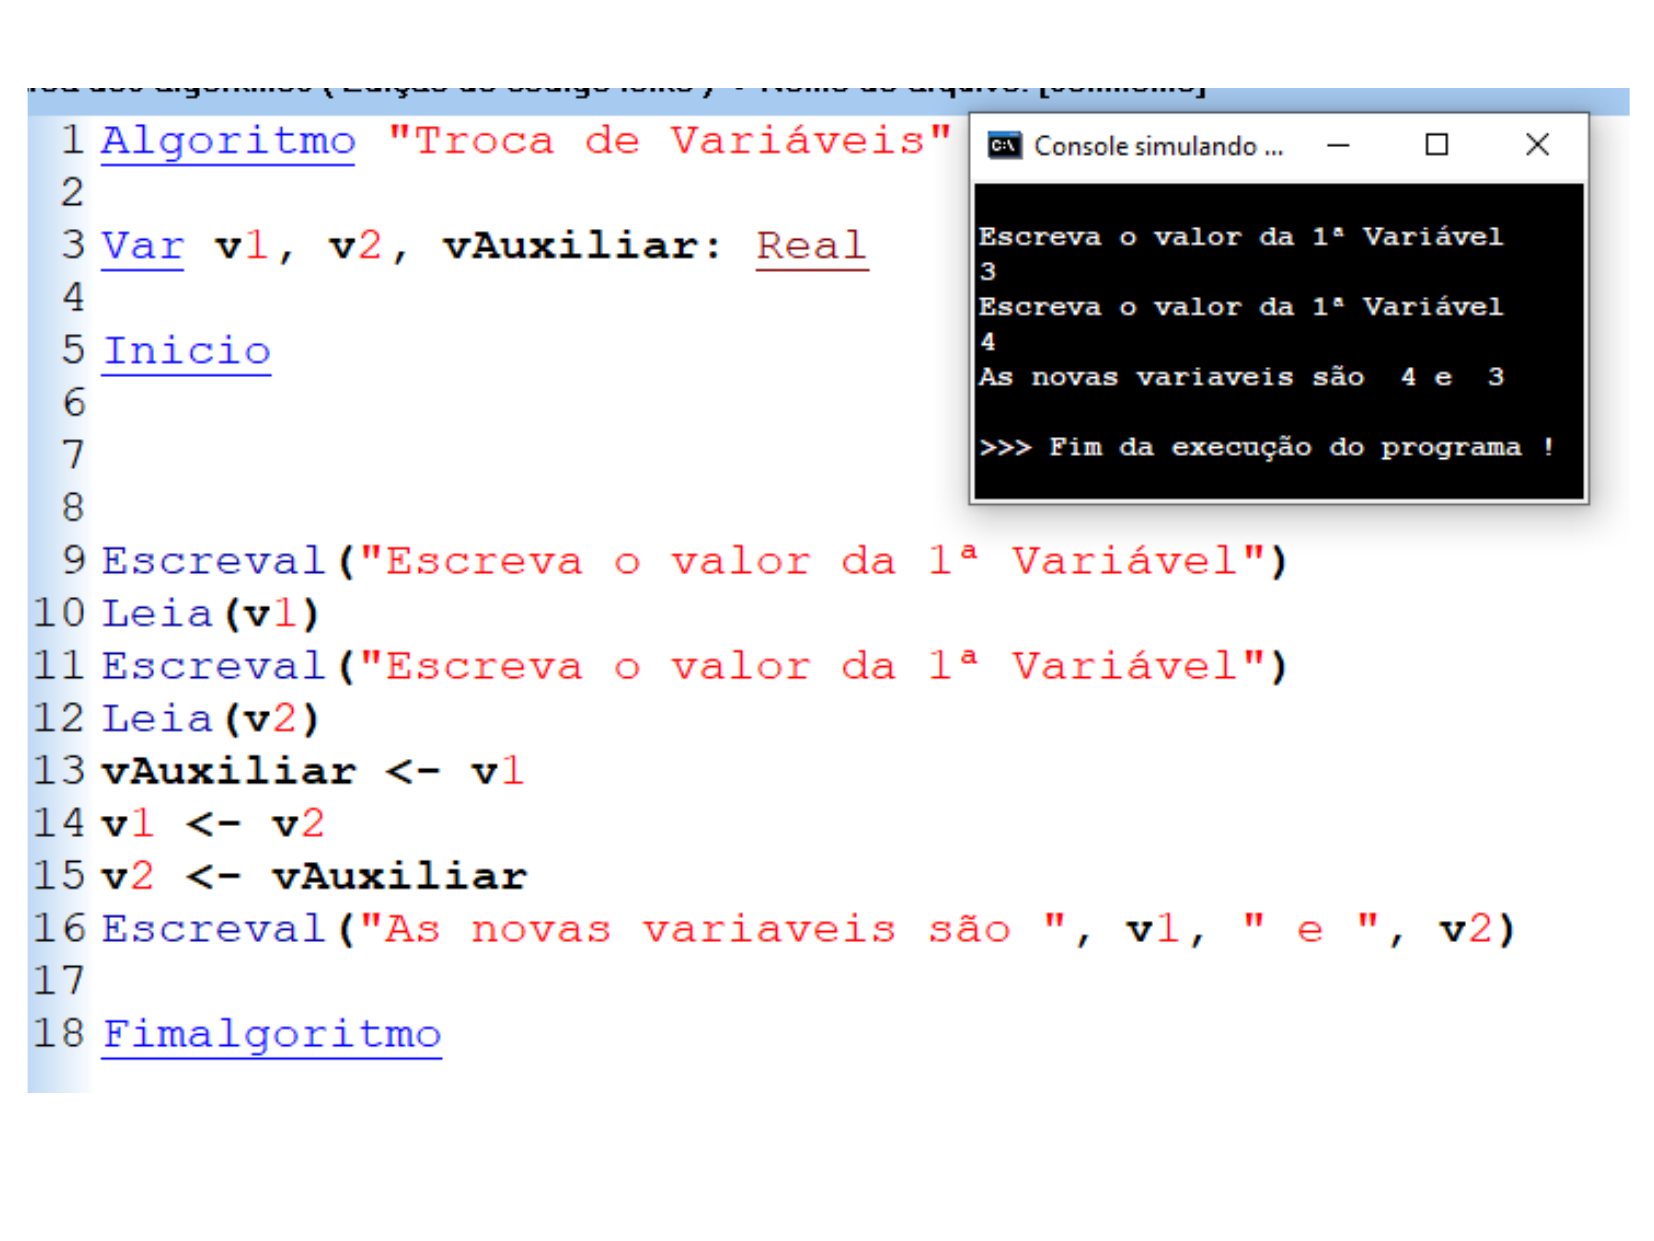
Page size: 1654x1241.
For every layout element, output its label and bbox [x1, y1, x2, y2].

picture [27, 88, 1630, 1093]
